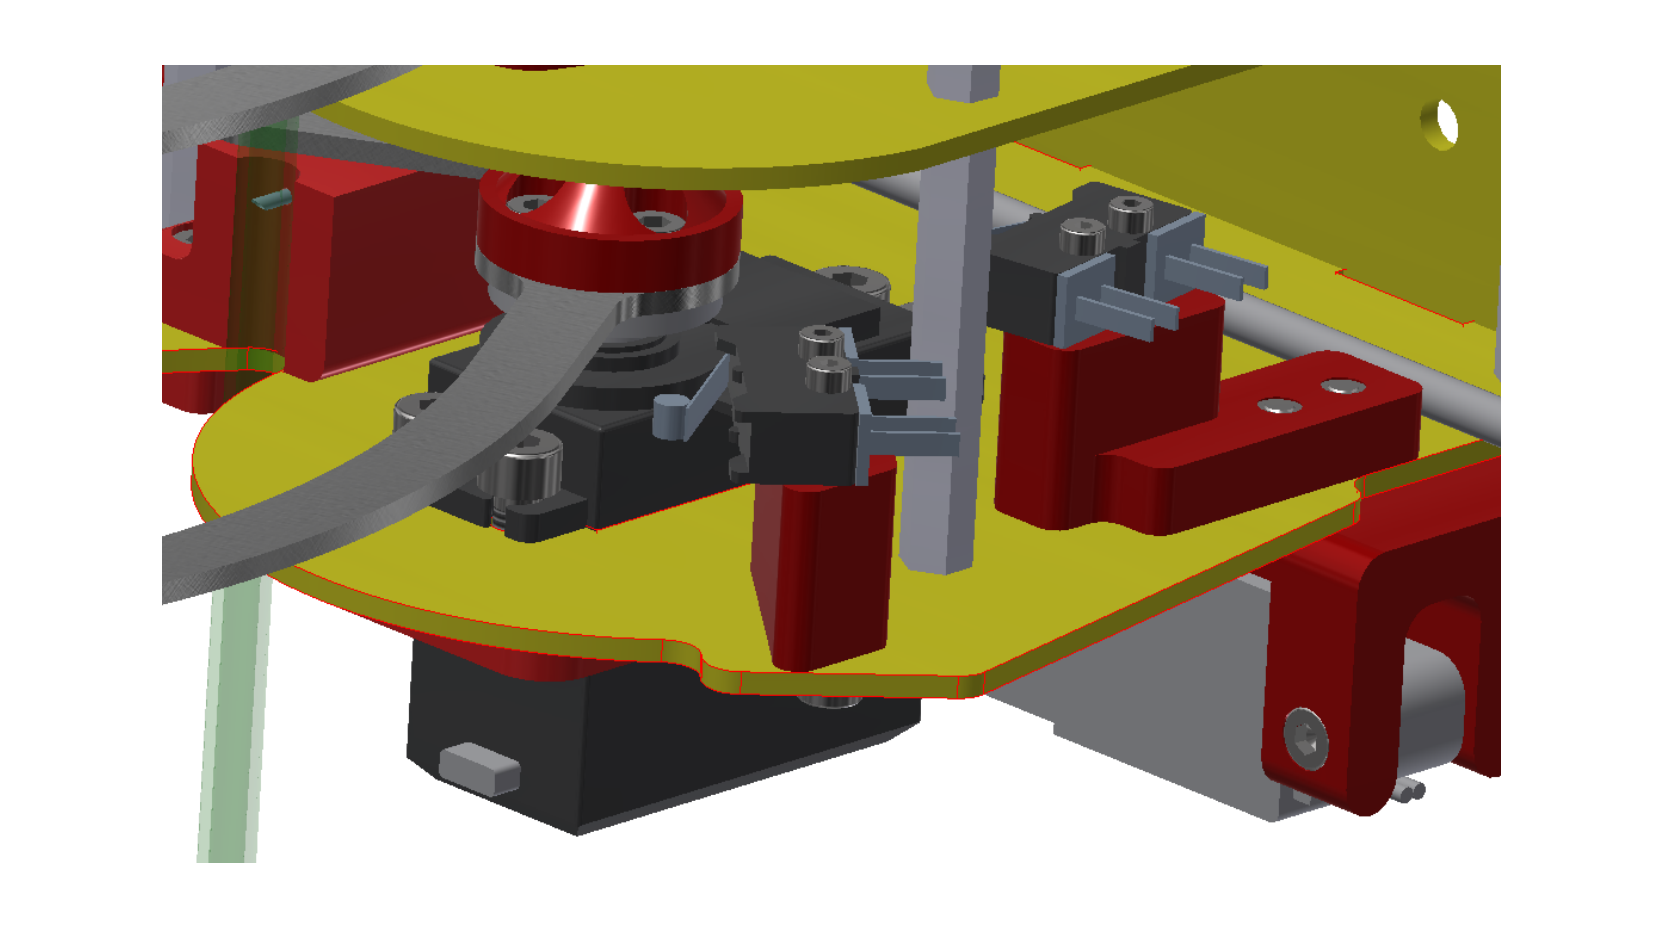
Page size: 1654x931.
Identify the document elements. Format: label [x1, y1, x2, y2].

picture [162, 65, 1501, 863]
